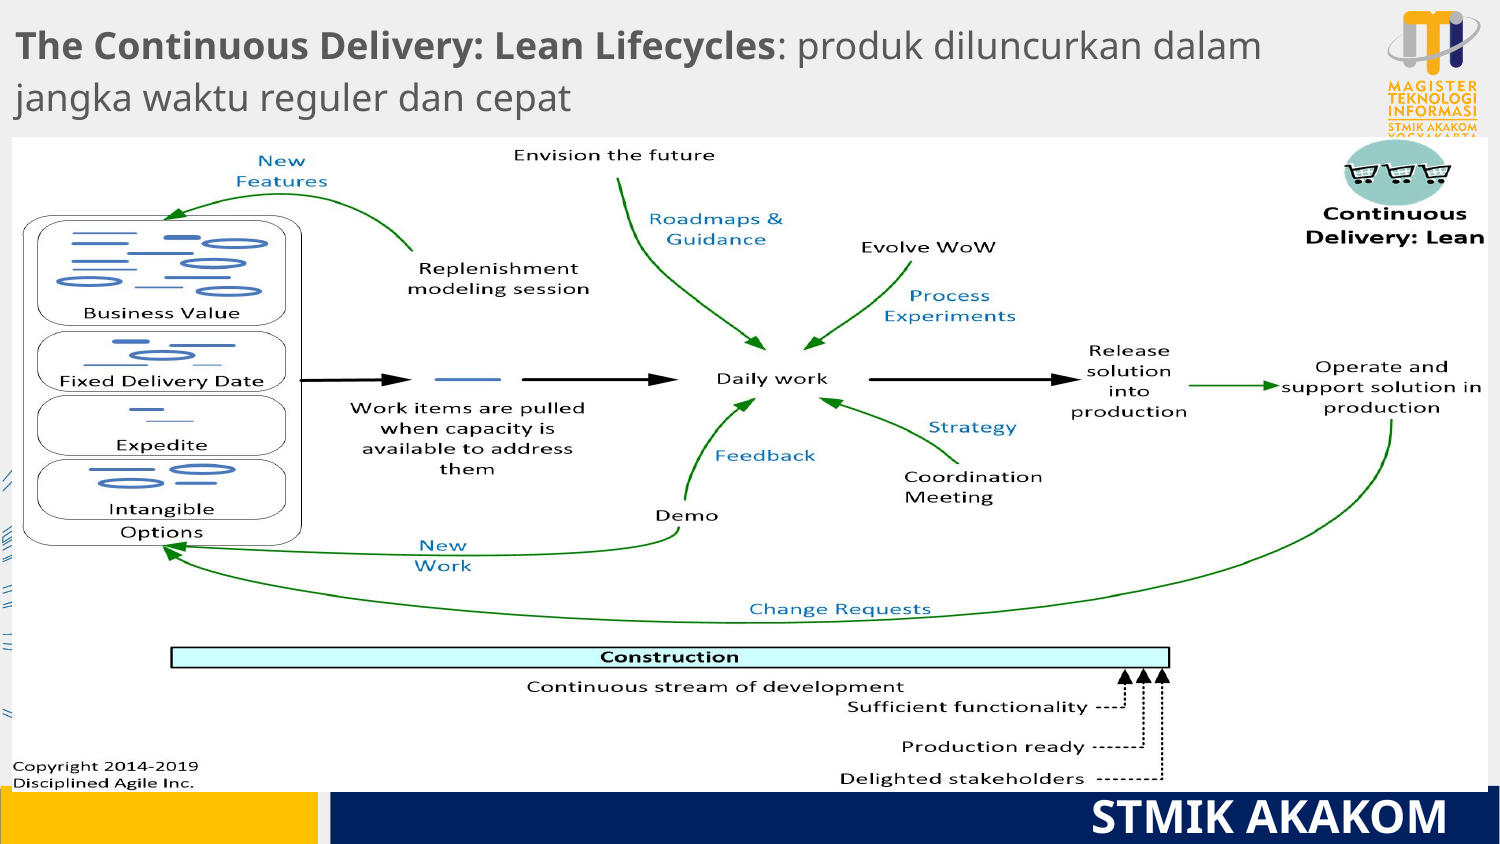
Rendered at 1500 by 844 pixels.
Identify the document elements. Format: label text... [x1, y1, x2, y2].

list The Continuous Delivery: Lean Lifecycles: produk diluncurkan dalam jangka waktu reguler dan cepat [0, 0, 1398, 83]
picture [0, 5, 1500, 792]
